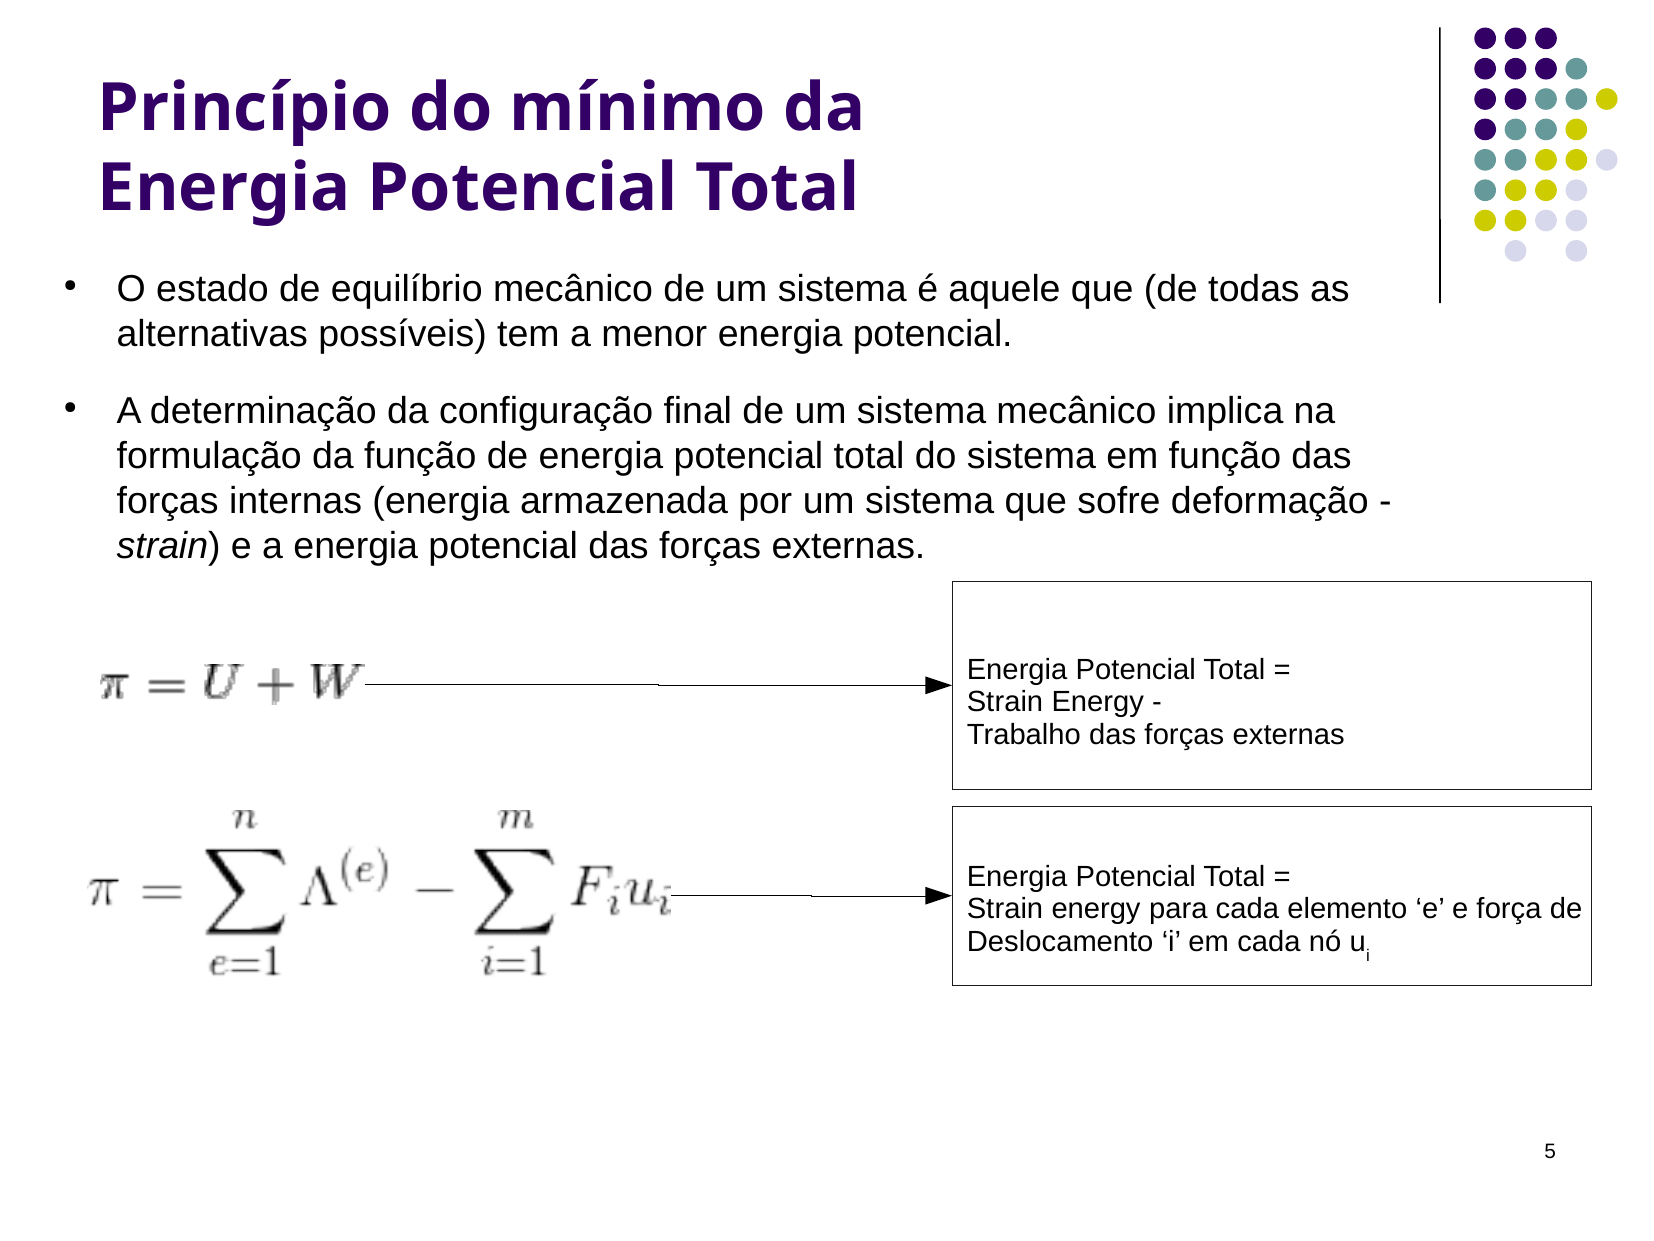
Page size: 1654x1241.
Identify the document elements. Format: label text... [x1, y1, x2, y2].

text_box Energia Potencial Total = Strain Energy - Trabalho das forças externas [952, 581, 1592, 790]
list O estado de equilíbrio mecânico de um sistema é aquele que (de todas as alternativas possíveis) tem a menor energia potencial. A determinação da configuração final de um sistema mecânico implica na formulação da função de energia potencial total do sistema em função das forças internas (energia armazenada por um sistema que sofre deformação -strain) e a energia potencial das forças externas. [30, 256, 1461, 590]
picture [87, 810, 671, 980]
title Princípio do mínimo da Energia Potencial Total [82, 52, 1447, 232]
text_box Energia Potencial Total = Strain energy para cada elemento ‘e’ e força de Deslocamento ‘i’ em cada nó ui [952, 806, 1592, 986]
picture [100, 664, 365, 706]
slide_number <número> [1185, 1129, 1571, 1213]
